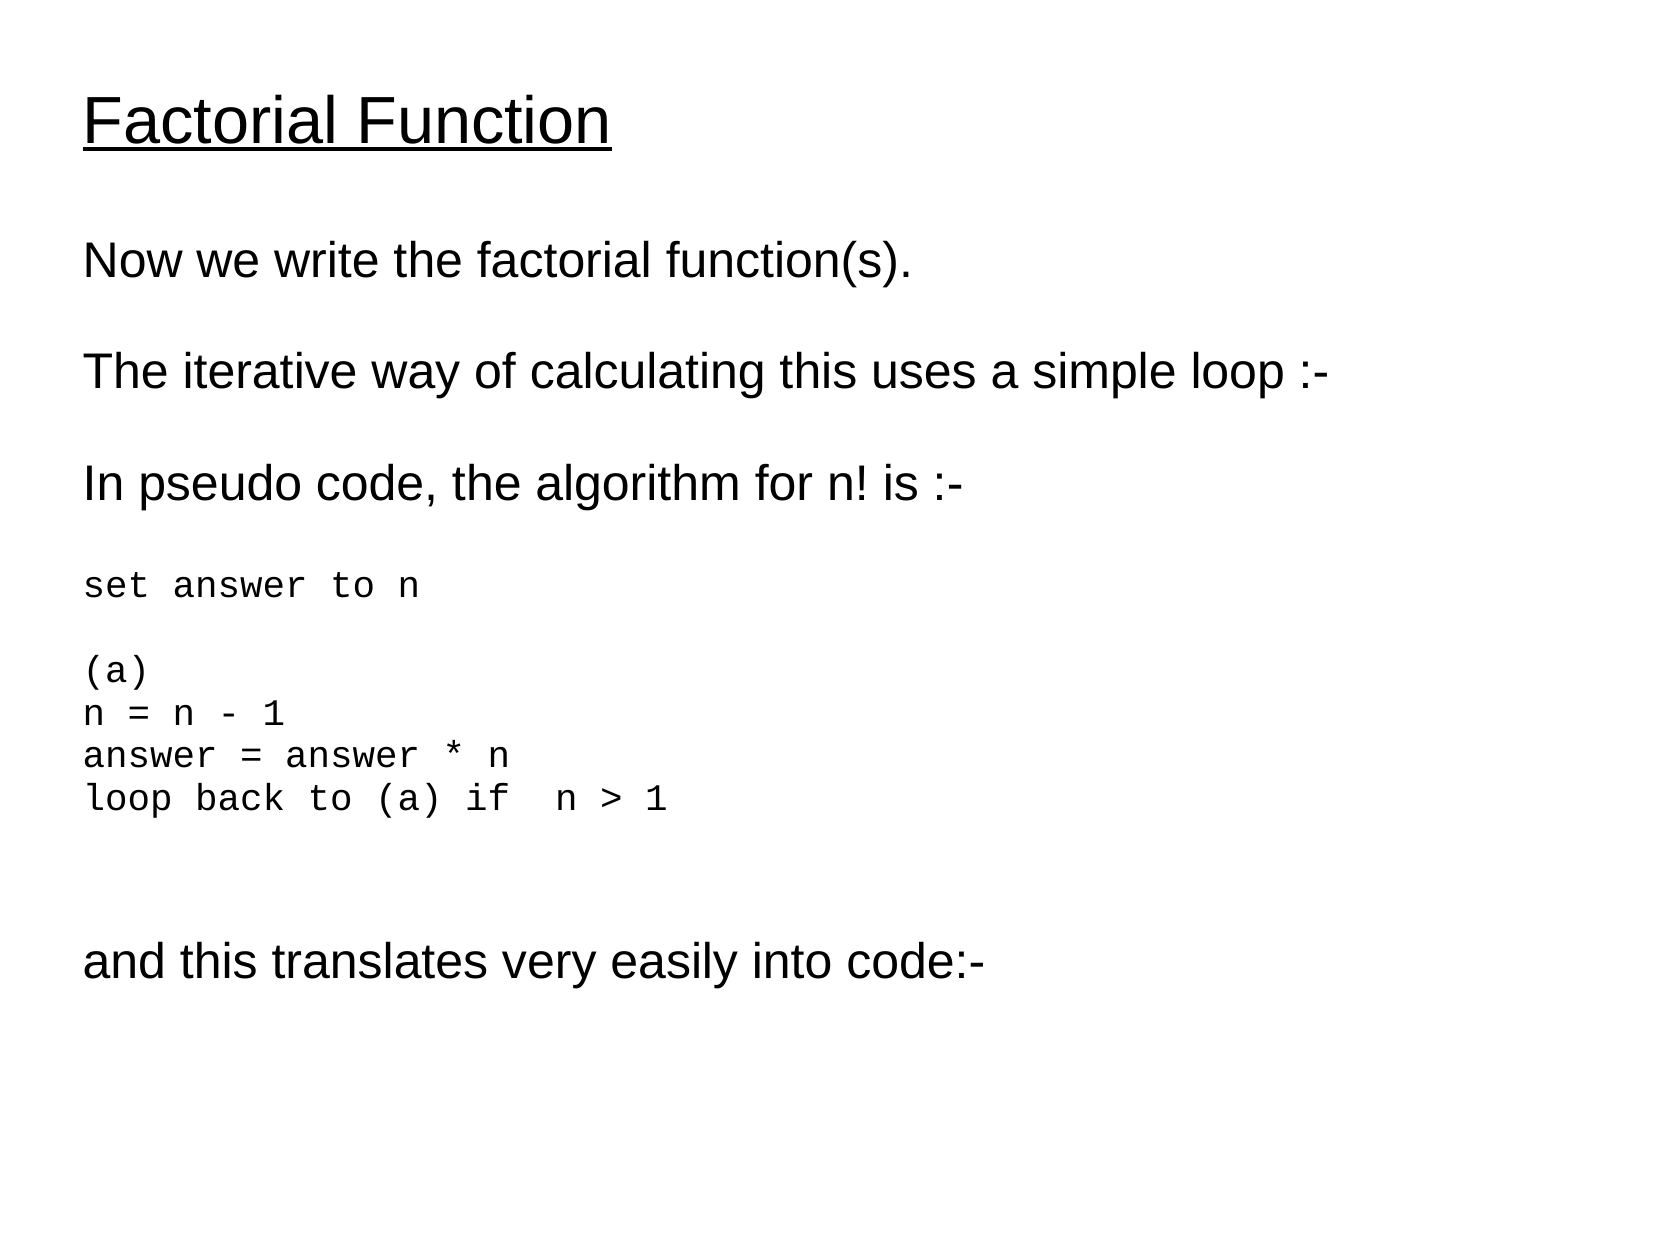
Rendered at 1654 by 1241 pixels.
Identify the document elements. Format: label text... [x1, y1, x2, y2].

subtitle Factorial Function Now we write the factorial function(s). The iterative way of calculating this uses a simple loop :- In pseudo code, the algorithm for n! is :- set answer to n (a) n = n - 1 answer = answer * n loop back to (a) if n > 1 and this translates very easily into code:- [82, 82, 1595, 1158]
